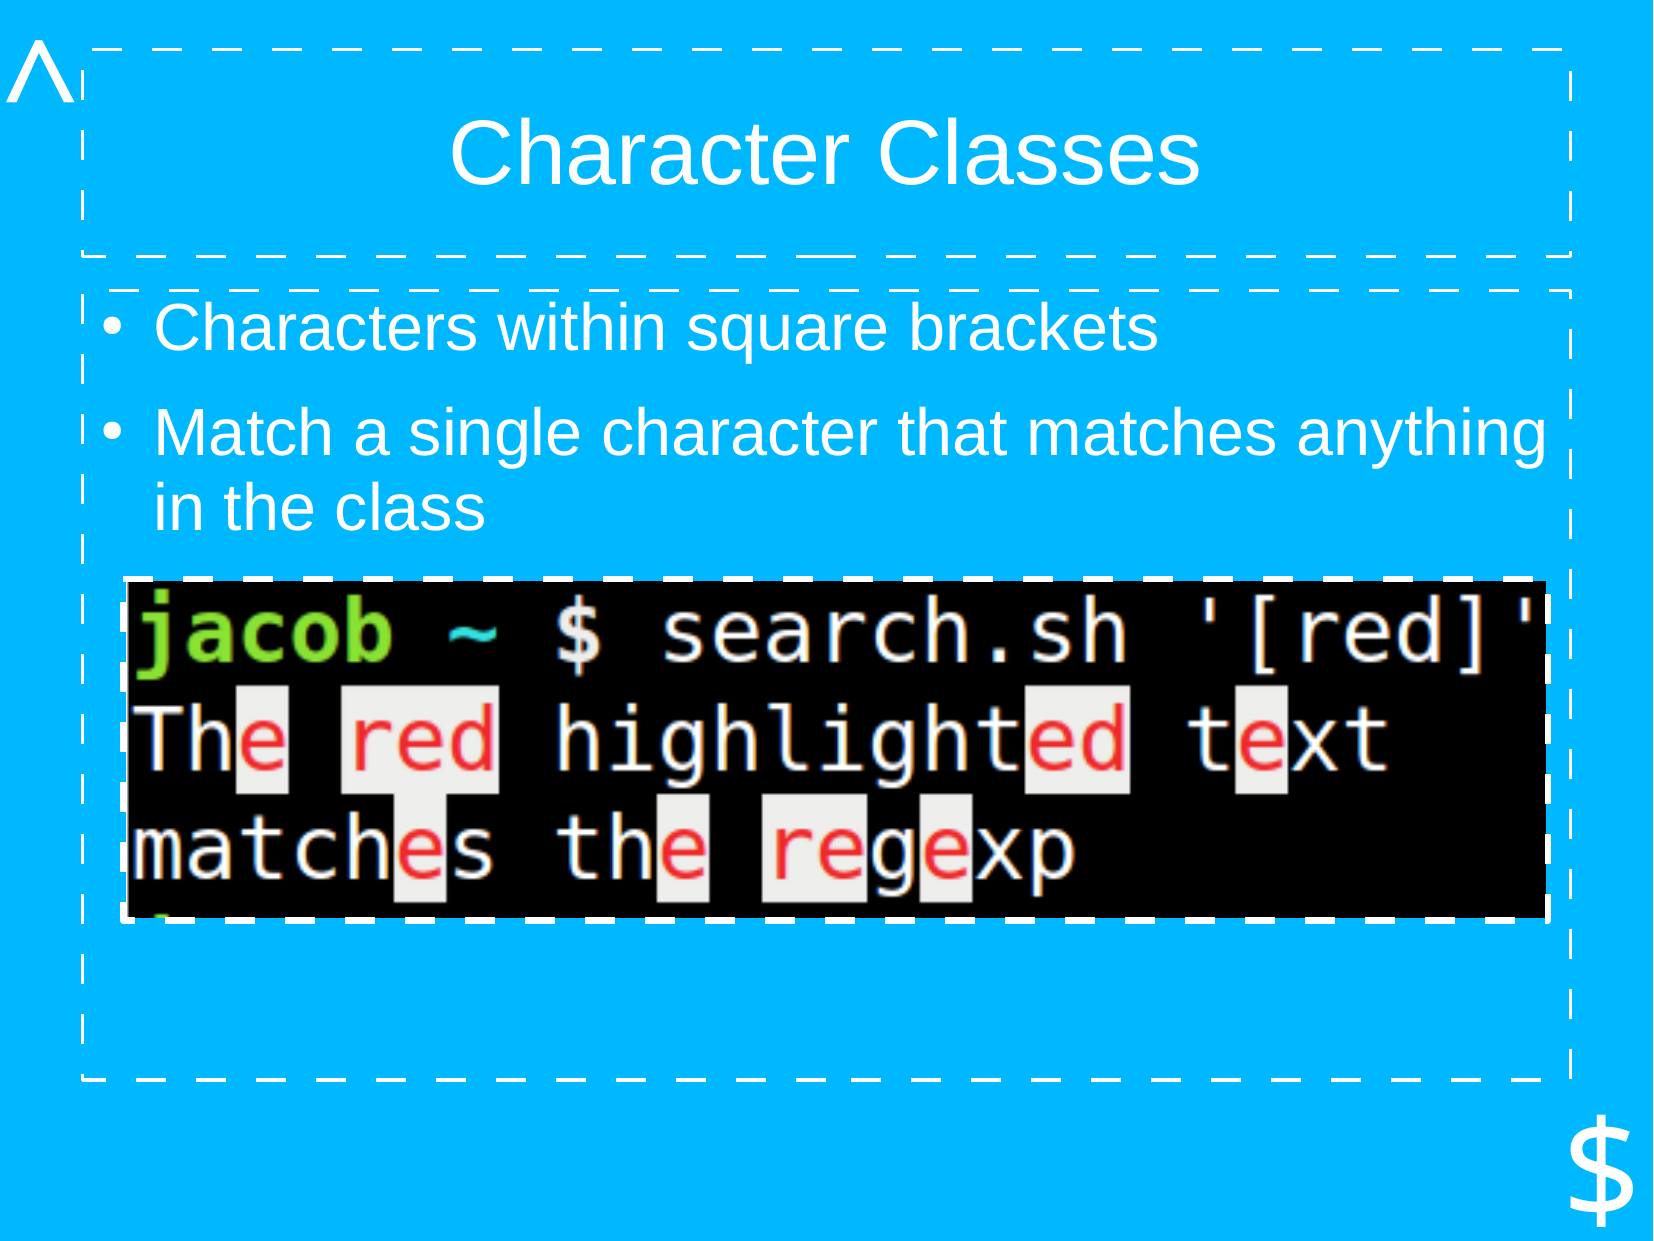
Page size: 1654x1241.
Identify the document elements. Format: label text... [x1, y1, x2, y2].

title Character Classes [82, 49, 1571, 257]
list Characters within square brackets Match a single character that matches anything in the class [82, 290, 1571, 1081]
picture [126, 581, 1546, 918]
